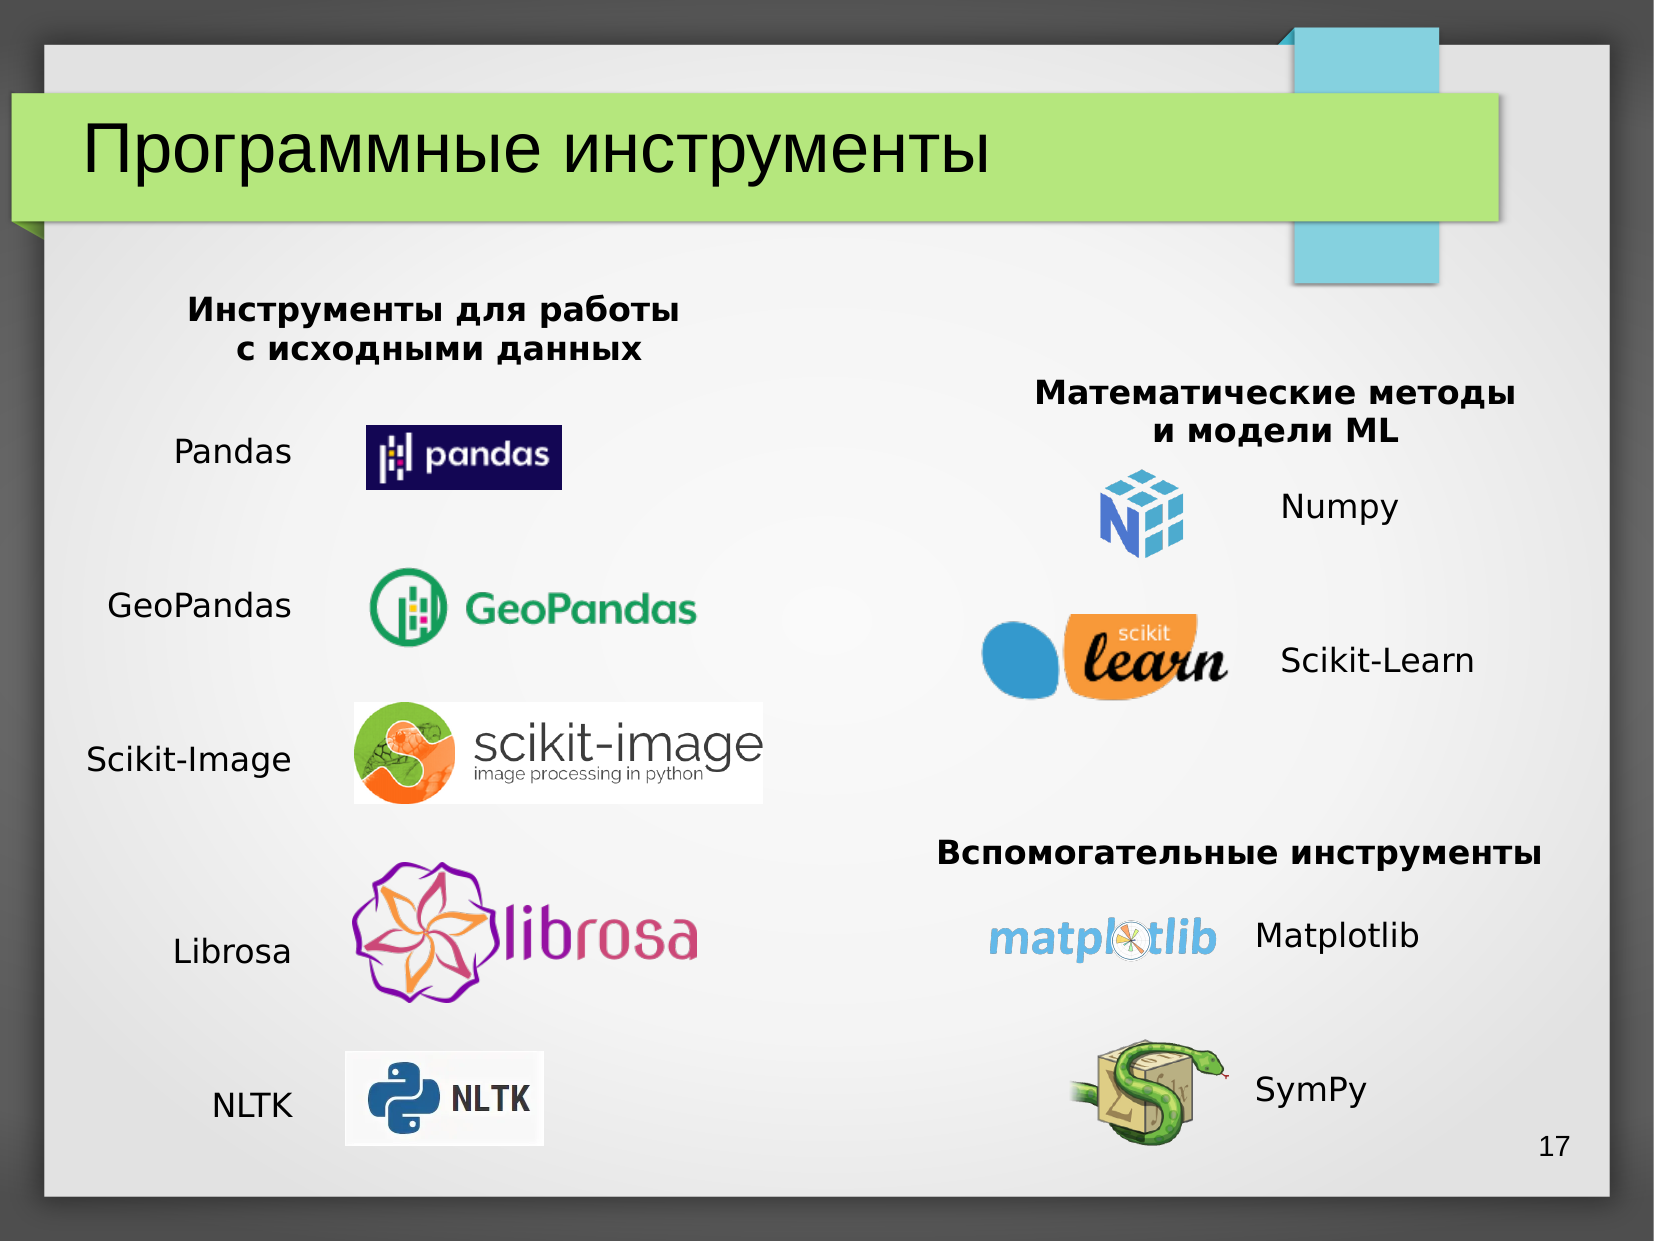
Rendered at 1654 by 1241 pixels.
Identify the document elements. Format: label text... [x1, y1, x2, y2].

picture [0, 0, 1654, 1241]
text_box Математические методы и модели ML [1003, 366, 1548, 458]
text_box Инструменты для работы с исходными данных [64, 283, 815, 376]
text_box Matplotlib SymPy [1240, 909, 1484, 1117]
text_box Pandas GeoPandas Scikit-Image Librosa NLTK [70, 425, 308, 1134]
text_box Numpy Scikit-Learn [1265, 480, 1533, 689]
text_box Вспомогательные инструменты [921, 826, 1571, 886]
title Программные инструменты [82, 106, 1264, 189]
